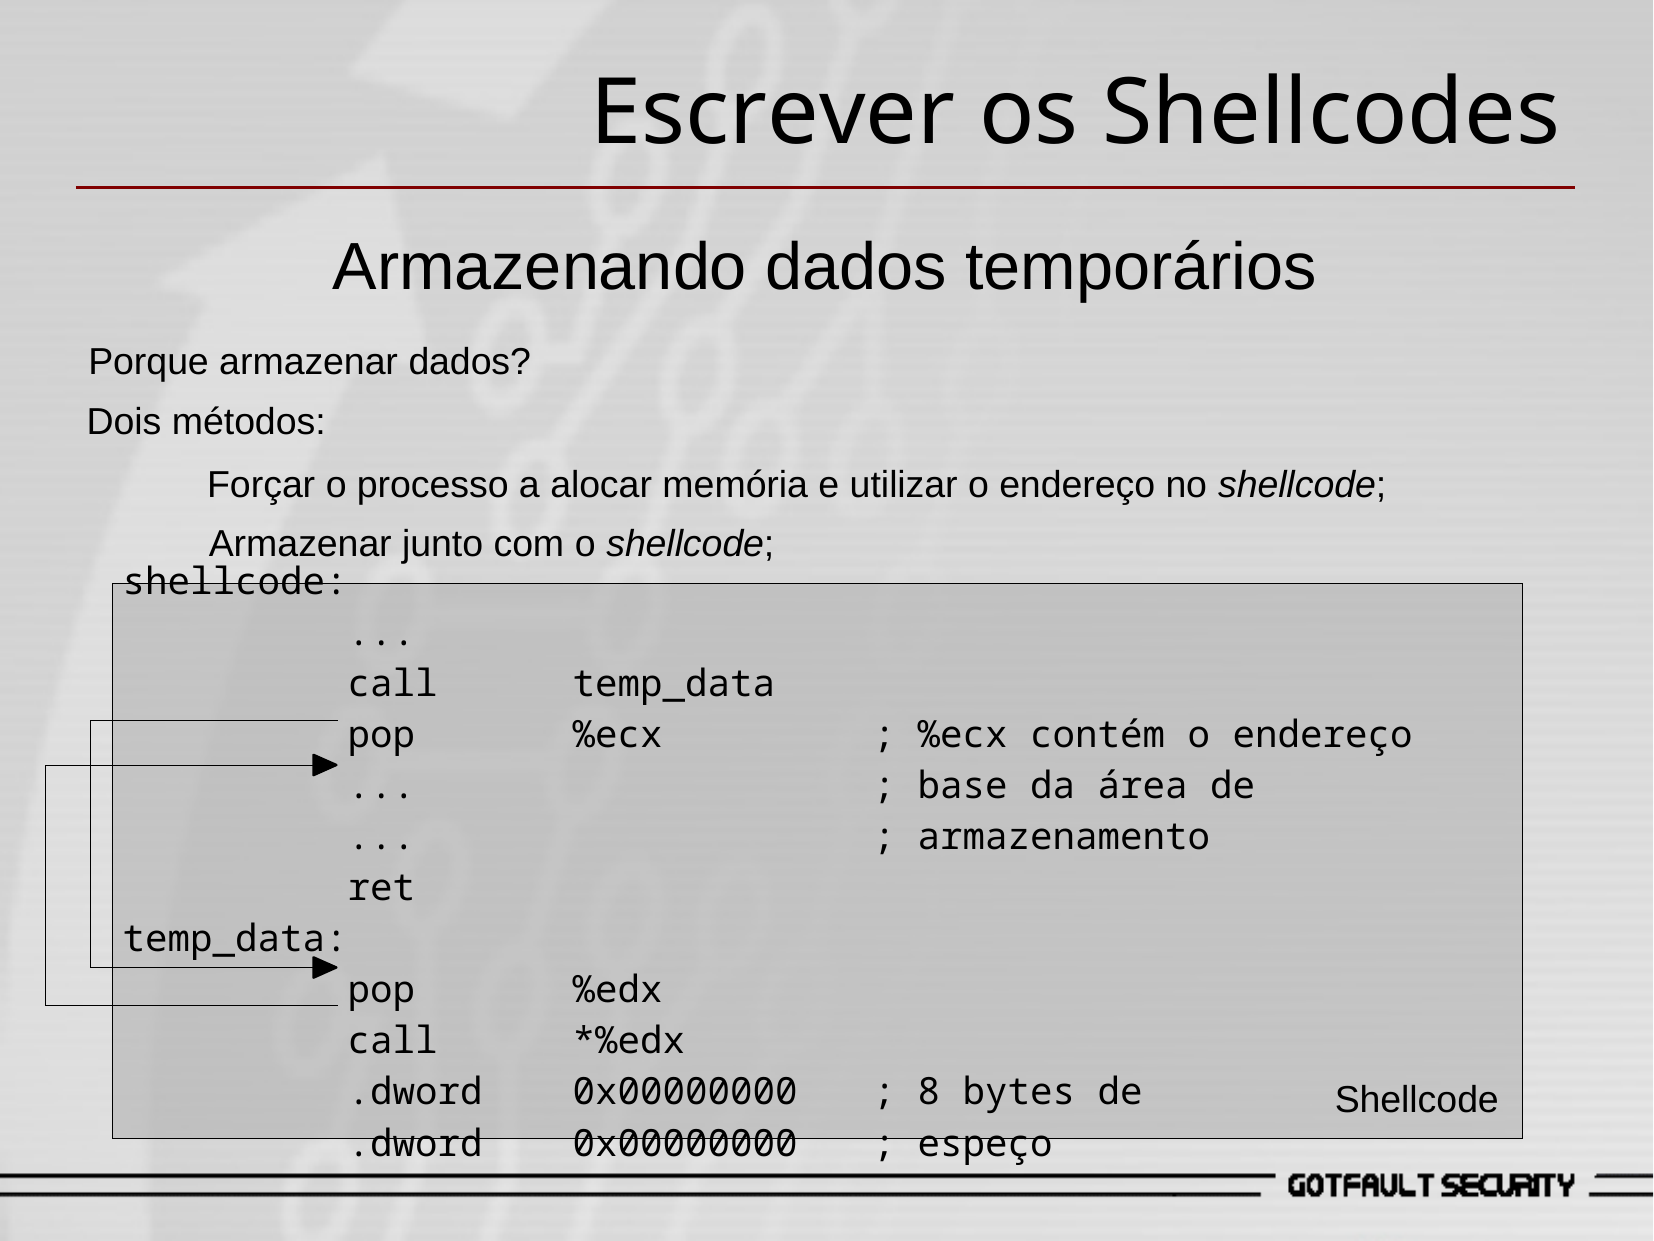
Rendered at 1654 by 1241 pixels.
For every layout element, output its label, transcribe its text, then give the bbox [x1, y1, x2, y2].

text_box Armazenando dados temporários [75, 221, 1576, 320]
text_box Escrever os Shellcodes [75, 37, 1576, 196]
picture [0, 0, 1654, 1241]
text_box shellcode: ... call temp_data pop %ecx ; %ecx contém o endereço ... ; base da área de ... ; armazenamento ret temp_data: pop %edx call *%edx .dword 0x00000000 ; 8 bytes de .dword 0x00000000 ; espeço [112, 583, 1523, 1139]
text_box Forçar o processo a alocar memória e utilizar o endereço no shellcode; [186, 460, 1454, 515]
text_box Porque armazenar dados? [67, 337, 1043, 391]
text_box Armazenar junto com o shellcode; [187, 519, 1418, 574]
text_box Shellcode [1320, 1071, 1523, 1133]
text_box Dois métodos: [65, 397, 426, 450]
